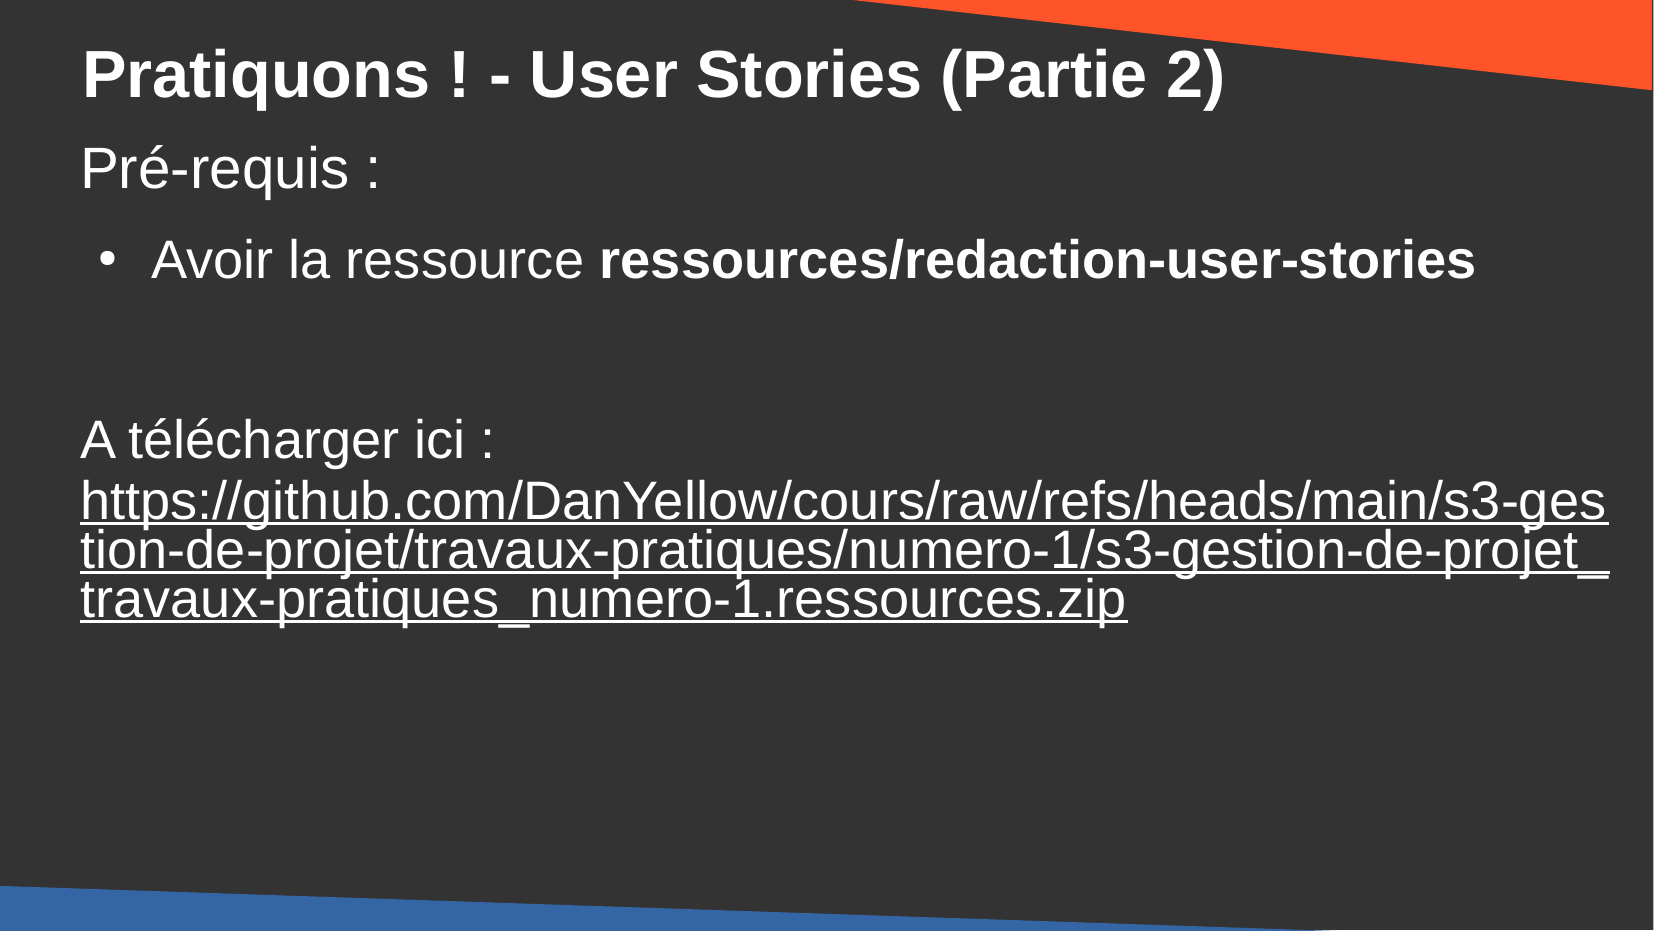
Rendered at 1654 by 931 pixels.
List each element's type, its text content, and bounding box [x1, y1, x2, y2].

text_box [0, 885, 1337, 931]
title Pratiquons ! - User Stories (Partie 2) [82, 37, 1571, 114]
list Pré-requis : Avoir la ressource ressources/redaction-user-stories A télécharger ici :https://github.com/DanYellow/cours/raw/refs/heads/main/s3-gestion-de-projet/travaux-pratiques/numero-1/s3-gestion-de-projet_travaux-pratiques_numero-1.ressources.zip [80, 135, 1620, 721]
text_box [852, 0, 1652, 91]
